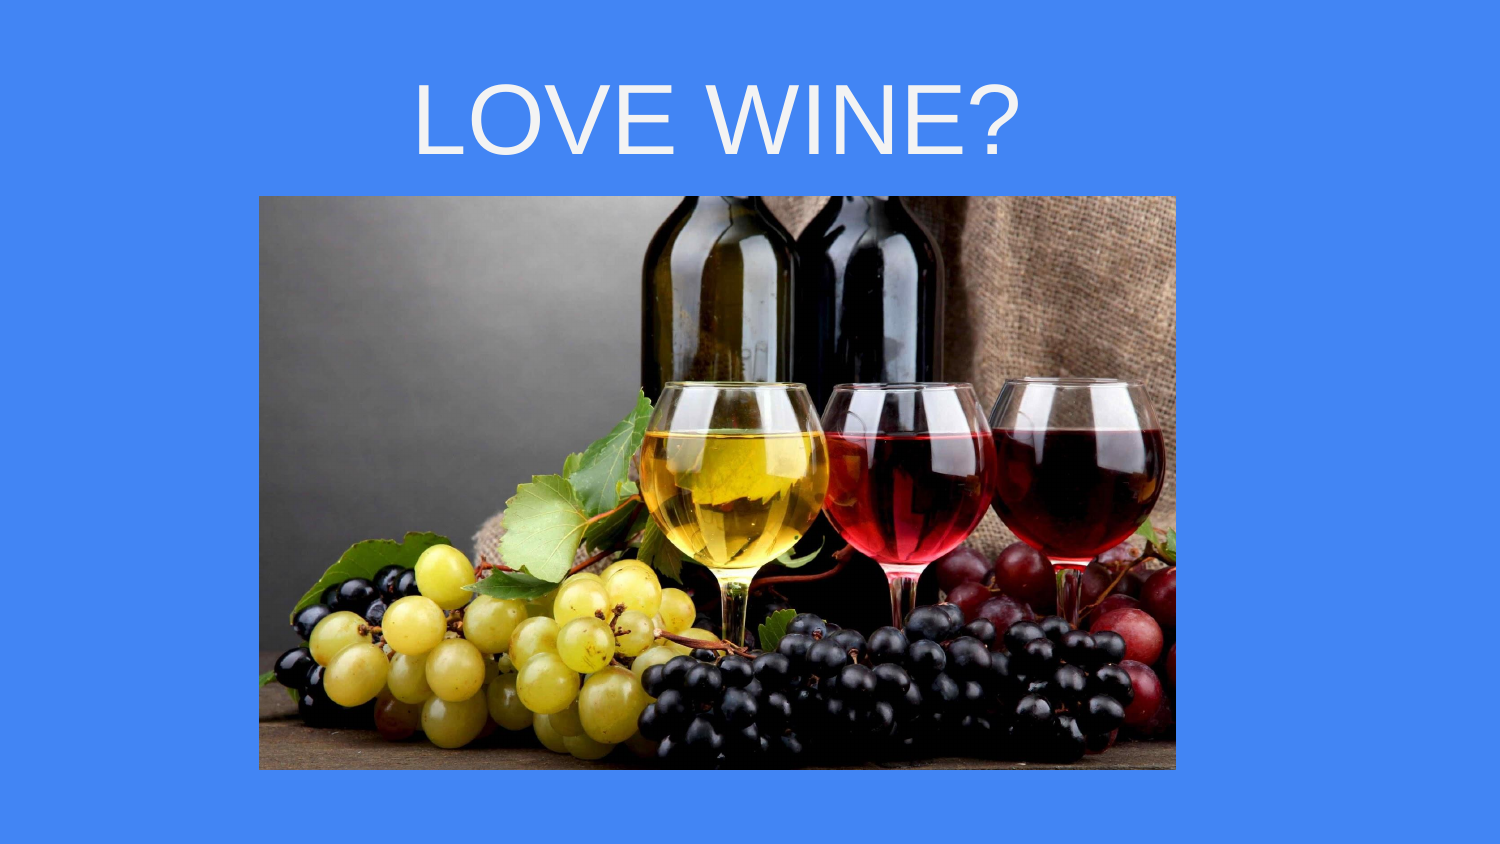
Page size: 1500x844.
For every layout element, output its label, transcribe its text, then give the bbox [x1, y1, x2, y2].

picture [259, 196, 1176, 770]
text_box LOVE WINE? [60, 31, 1375, 197]
